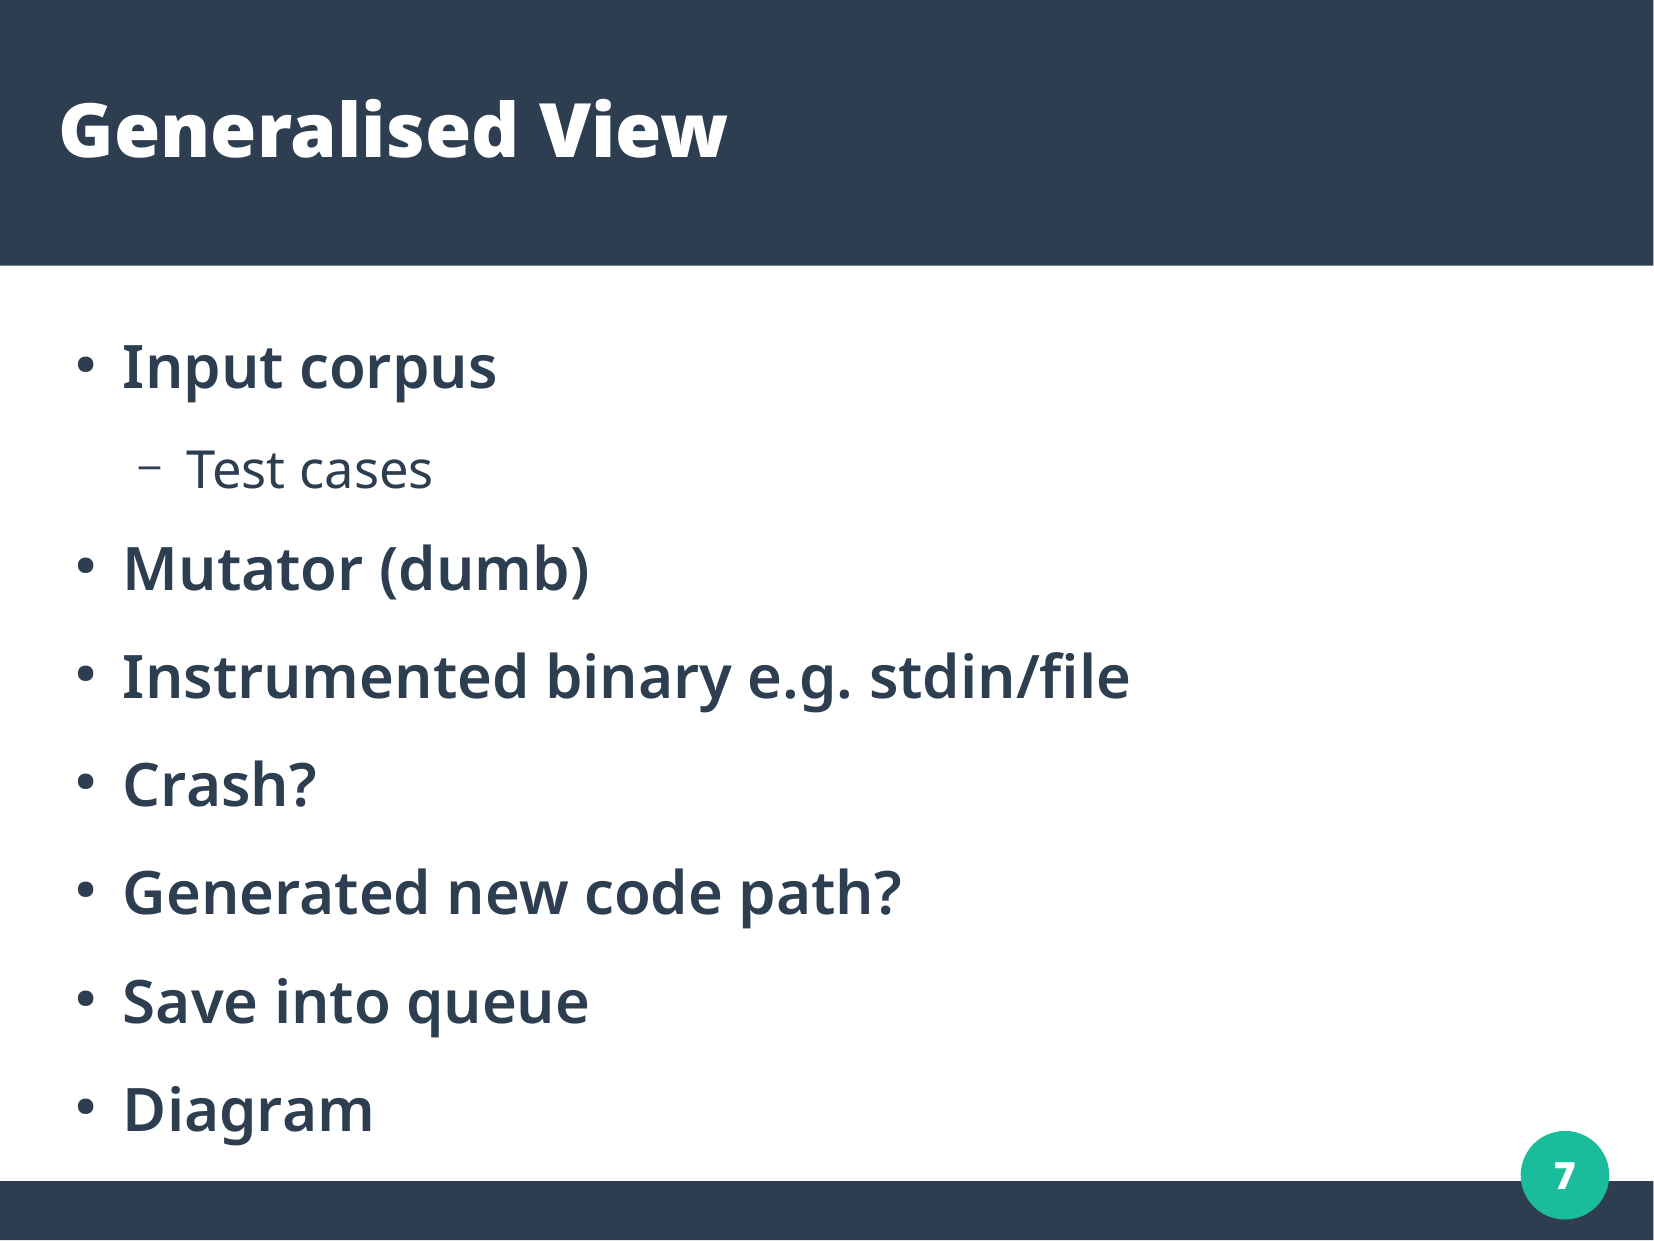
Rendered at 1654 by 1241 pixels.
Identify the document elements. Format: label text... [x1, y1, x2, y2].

title Generalised View [59, 49, 1595, 207]
list Input corpus Test cases Mutator (dumb) Instrumented binary e.g. stdin/file Crash? Generated new code path? Save into queue Diagram [59, 324, 1595, 1152]
